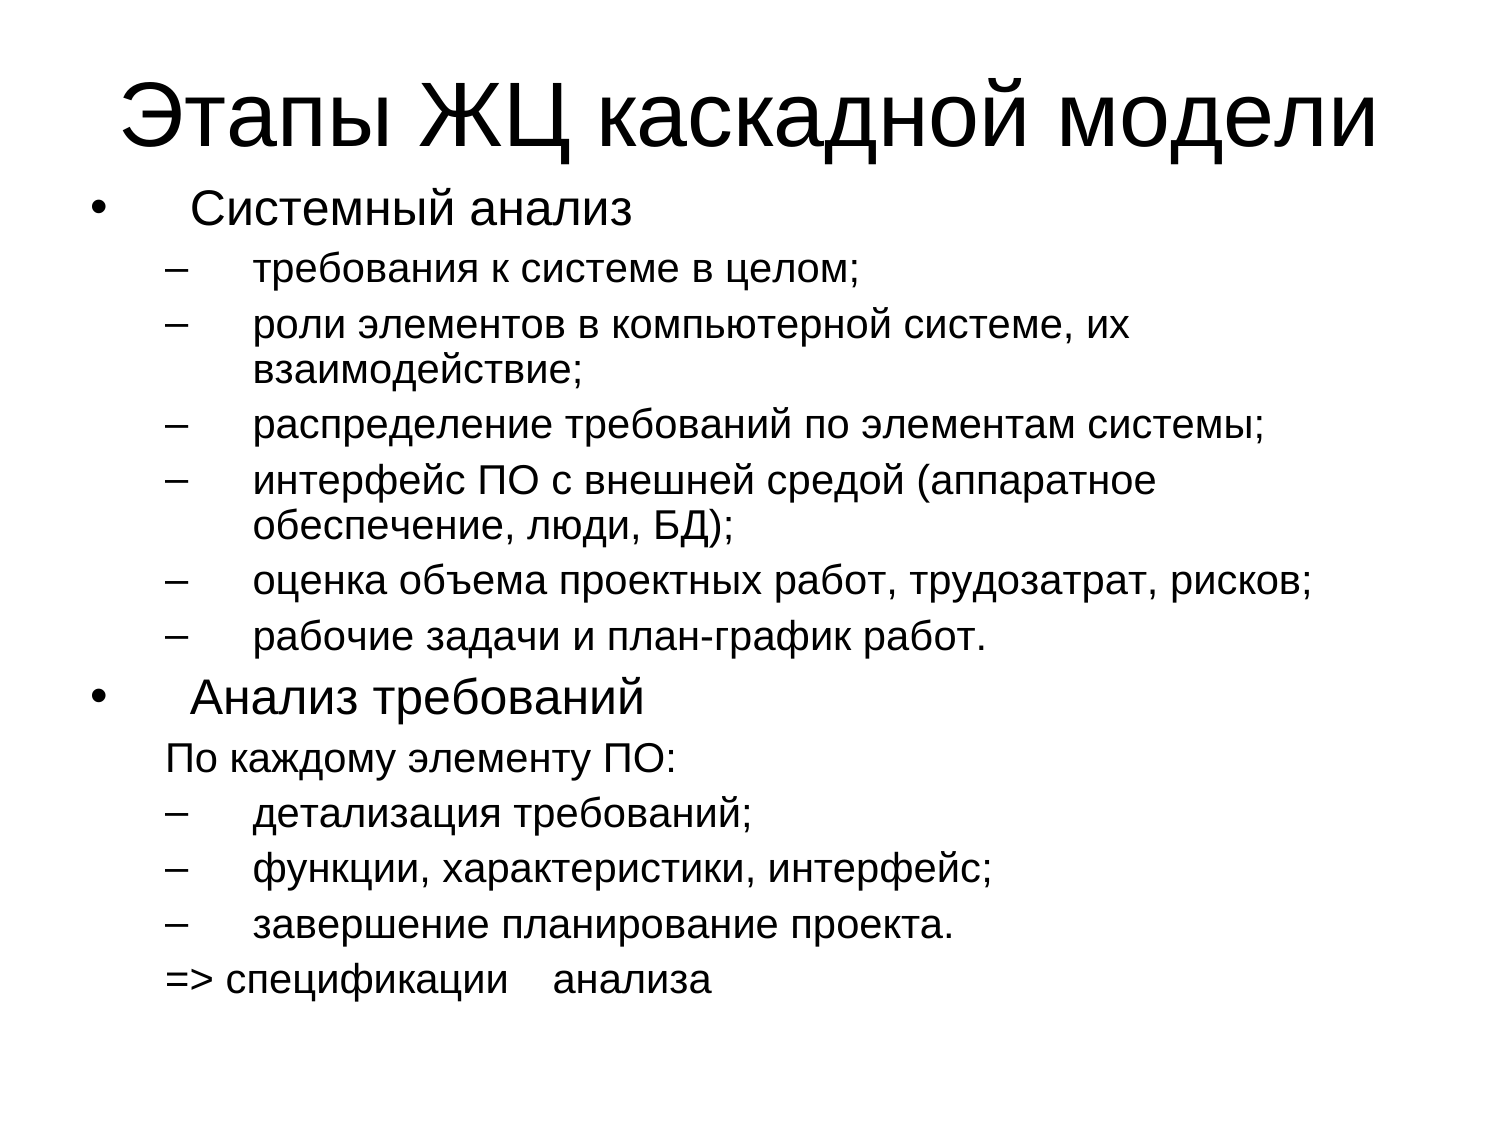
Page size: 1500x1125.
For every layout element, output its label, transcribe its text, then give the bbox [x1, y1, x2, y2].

title Этапы ЖЦ каскадной модели [75, 45, 1426, 174]
list Системный анализ требования к системе в целом; роли элементов в компьютерной системе, их взаимодействие; распределение требований по элементам системы; интерфейс ПО с внешней средой (аппаратное обеспечение, люди, БД); оценка объема проектных работ, трудозатрат, рисков; рабочие задачи и план-график работ. Анализ требований По каждому элементу ПО: детализация требований; функции, характеристики, интерфейс; завершение планирование проекта. => спецификации анализа [75, 174, 1426, 1050]
